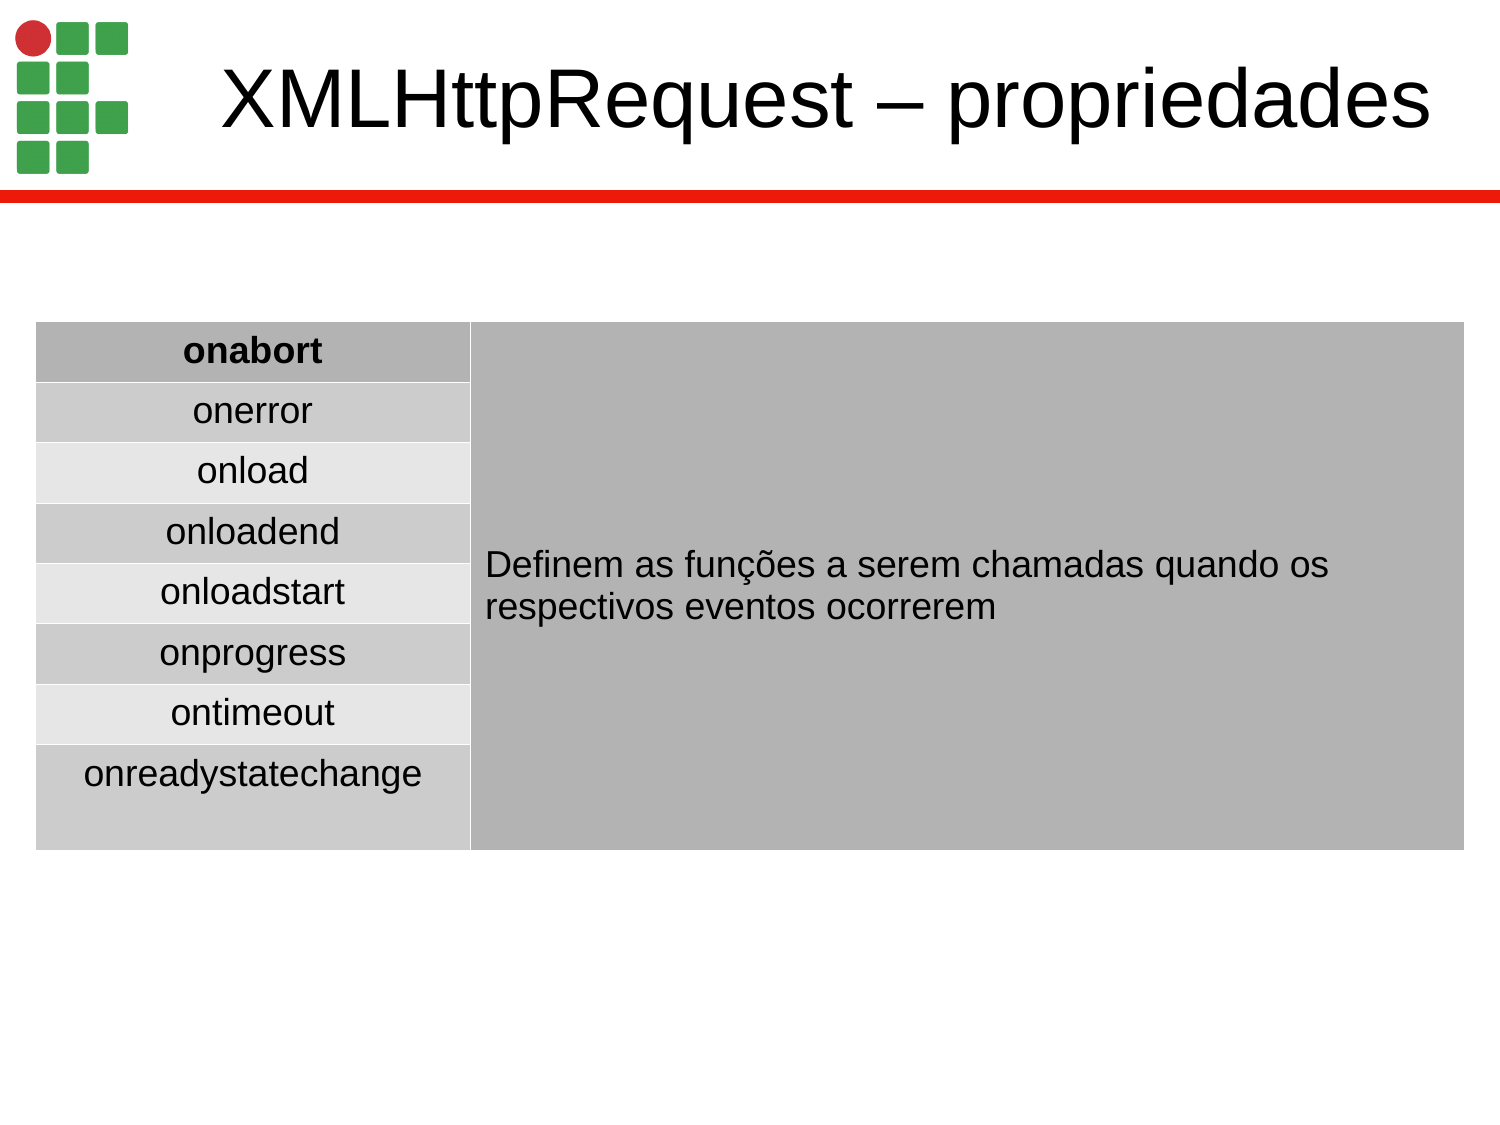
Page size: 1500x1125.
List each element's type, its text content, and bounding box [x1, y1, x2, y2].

table_cell ontimeout [36, 685, 470, 744]
table_header Definem as funções a serem chamadas quando os respectivos eventos ocorrerem [471, 322, 1464, 850]
table_cell onprogress [36, 624, 470, 684]
title XMLHttpRequest – propriedades [153, 0, 1500, 202]
table_cell onerror [36, 383, 470, 442]
table_cell onloadstart [36, 564, 470, 623]
picture [14, 16, 130, 178]
table_cell onload [36, 443, 470, 503]
table_cell onreadystatechange [36, 745, 470, 850]
table_cell onloadend [36, 504, 470, 563]
table_header onabort [36, 322, 470, 382]
